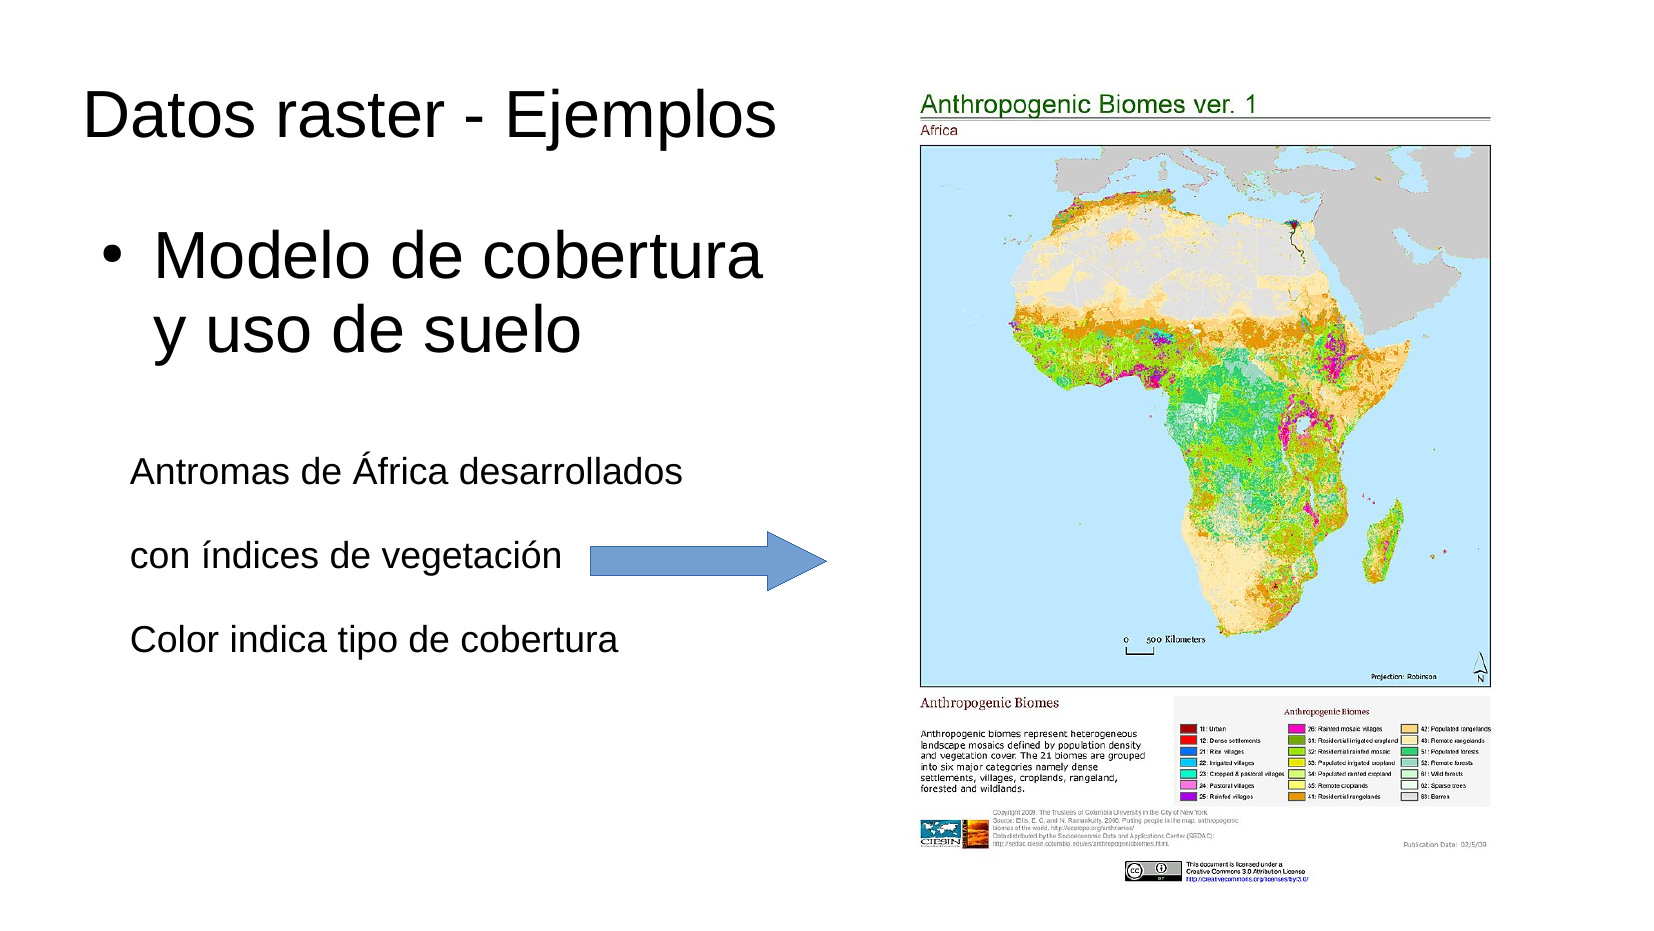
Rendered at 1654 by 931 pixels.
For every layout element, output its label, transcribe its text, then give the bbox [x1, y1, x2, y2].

list Modelo de cobertura y uso de suelo [82, 217, 809, 758]
text_box [699, 531, 827, 591]
title Datos raster - Ejemplos [82, 37, 827, 193]
picture [882, 51, 1528, 886]
text_box Antromas de África desarrollados con índices de vegetación Color indica tipo de cobertura [115, 442, 699, 668]
